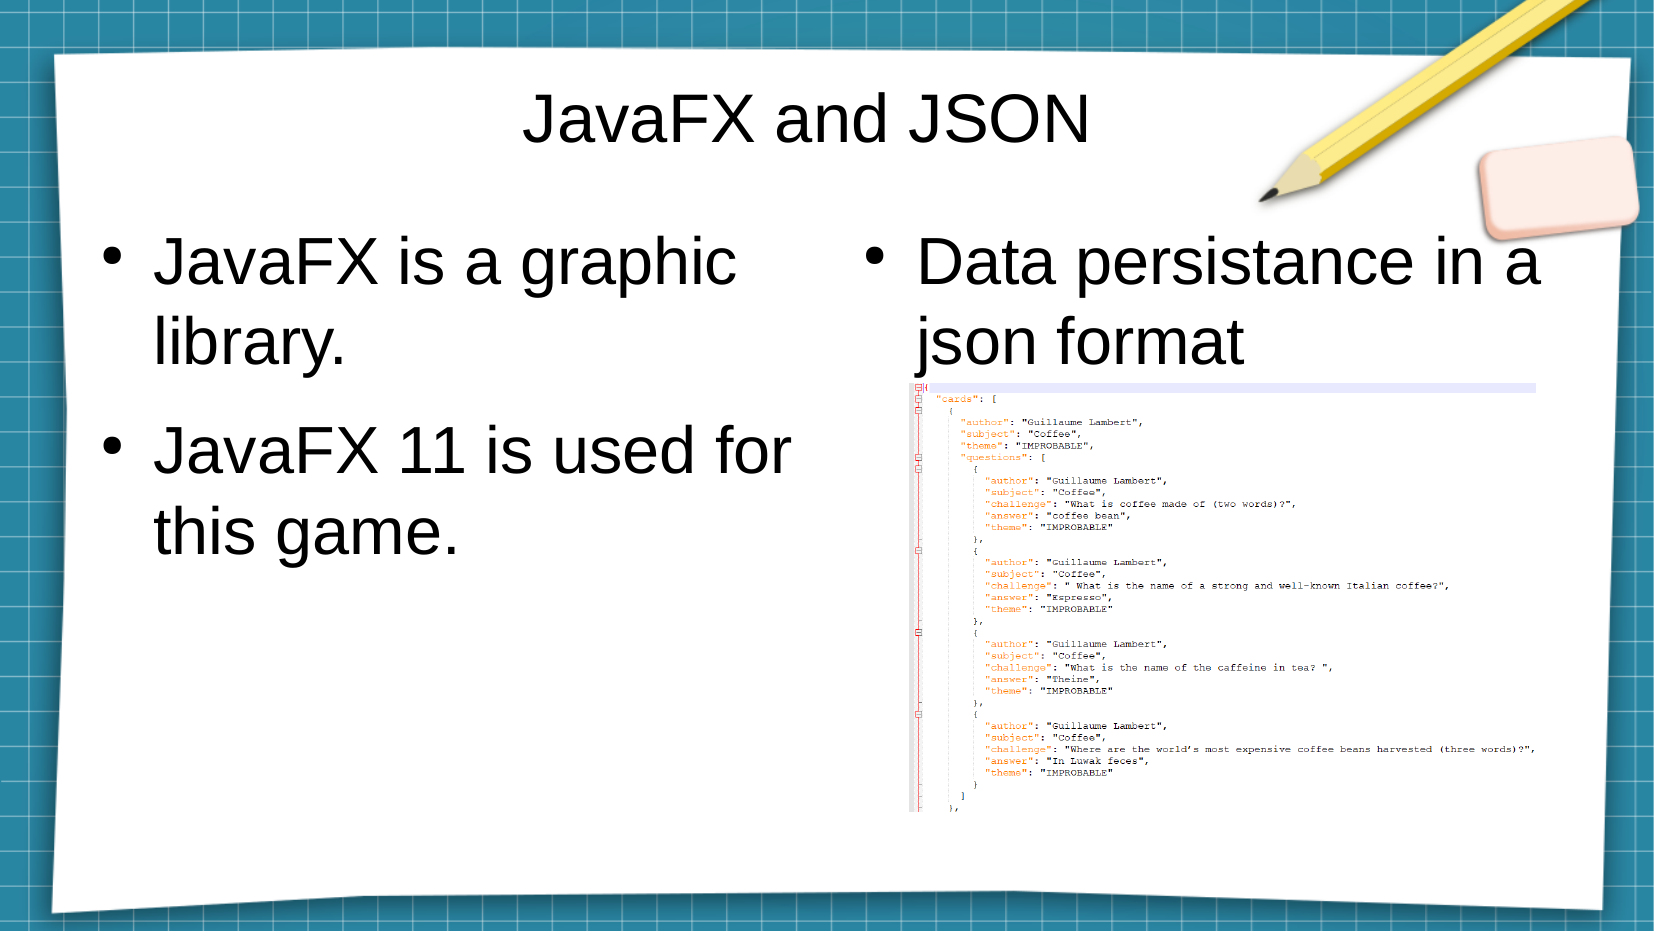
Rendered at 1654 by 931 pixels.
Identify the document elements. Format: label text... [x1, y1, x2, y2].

picture [0, 0, 1654, 931]
list JavaFX is a graphic library. JavaFX 11 is used for this game. [82, 217, 809, 758]
title JavaFX and JSON [82, 37, 1571, 193]
list Data persistance in a json format [845, 217, 1572, 758]
